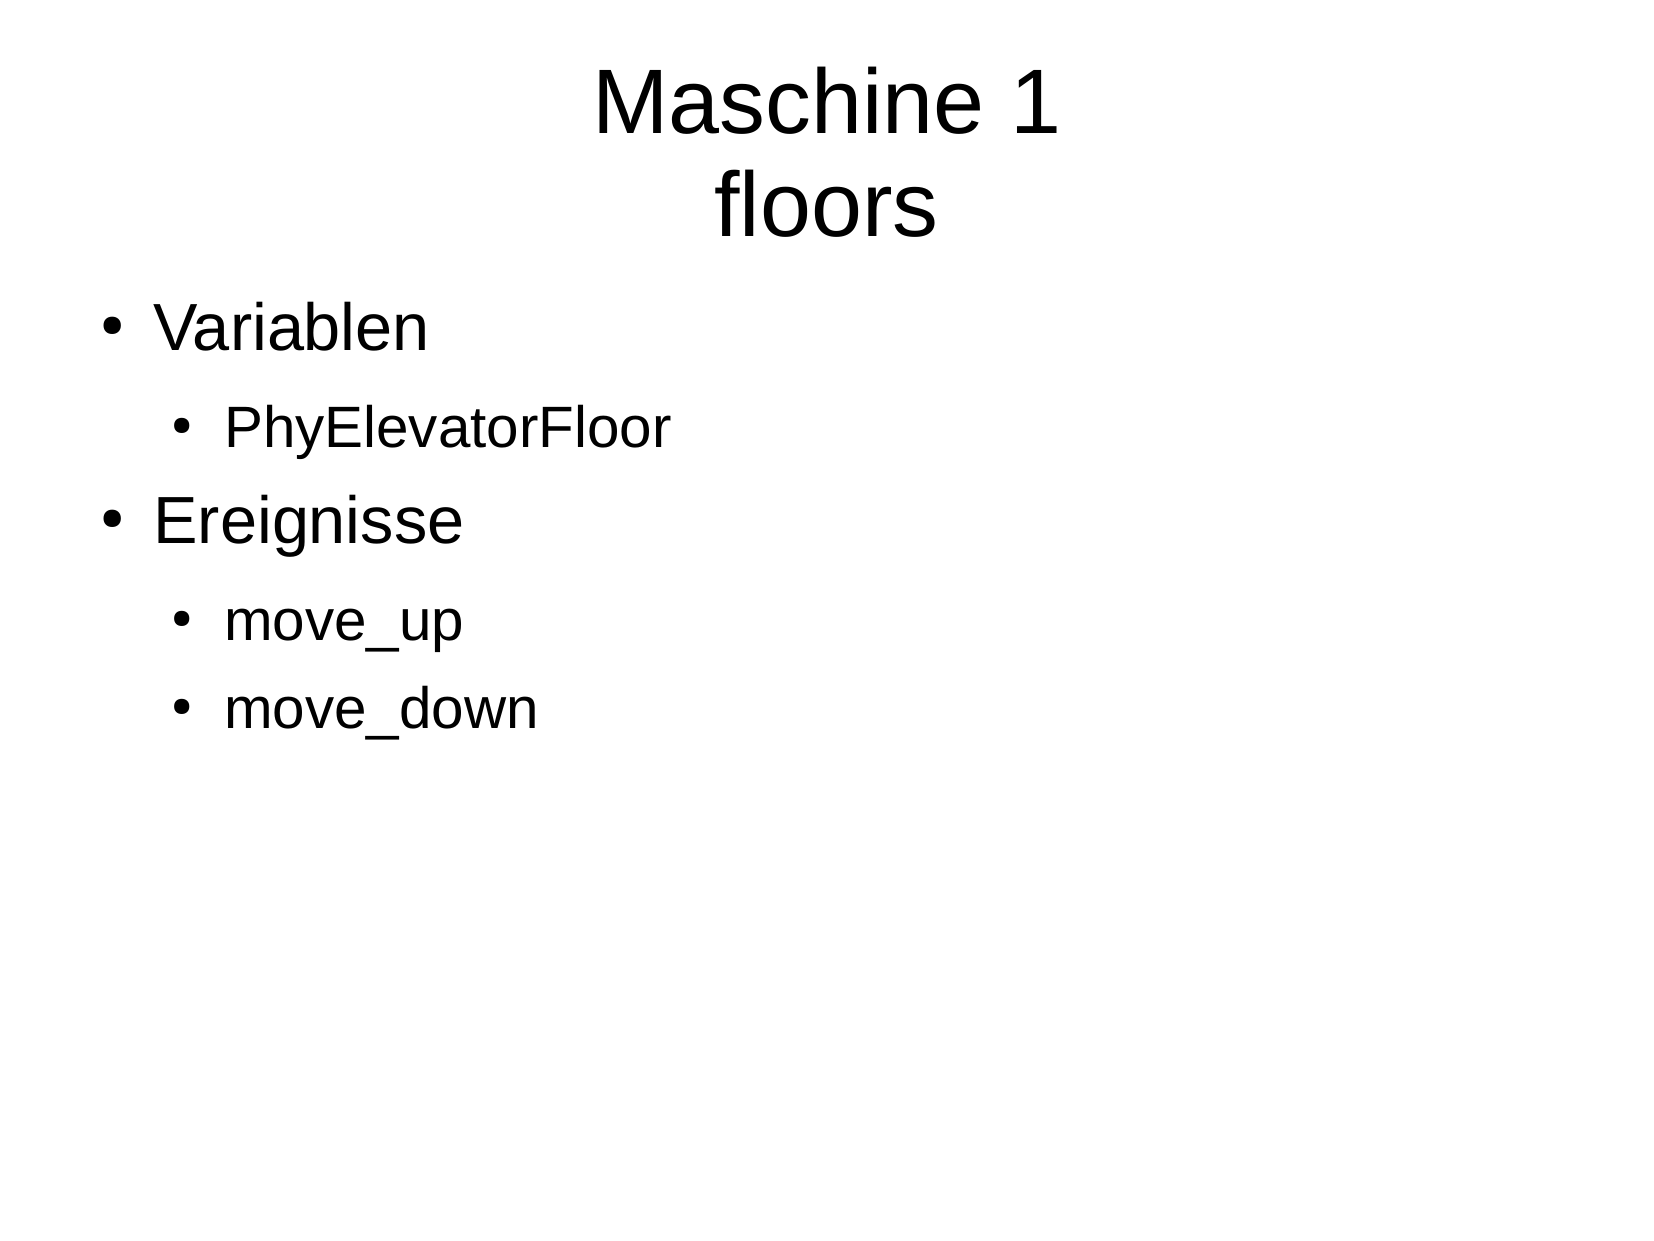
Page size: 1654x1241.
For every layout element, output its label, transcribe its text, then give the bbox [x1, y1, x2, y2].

title Maschine 1 floors [82, 50, 1571, 256]
list Variablen PhyElevatorFloor Ereignisse move_up move_down [82, 290, 1571, 1109]
